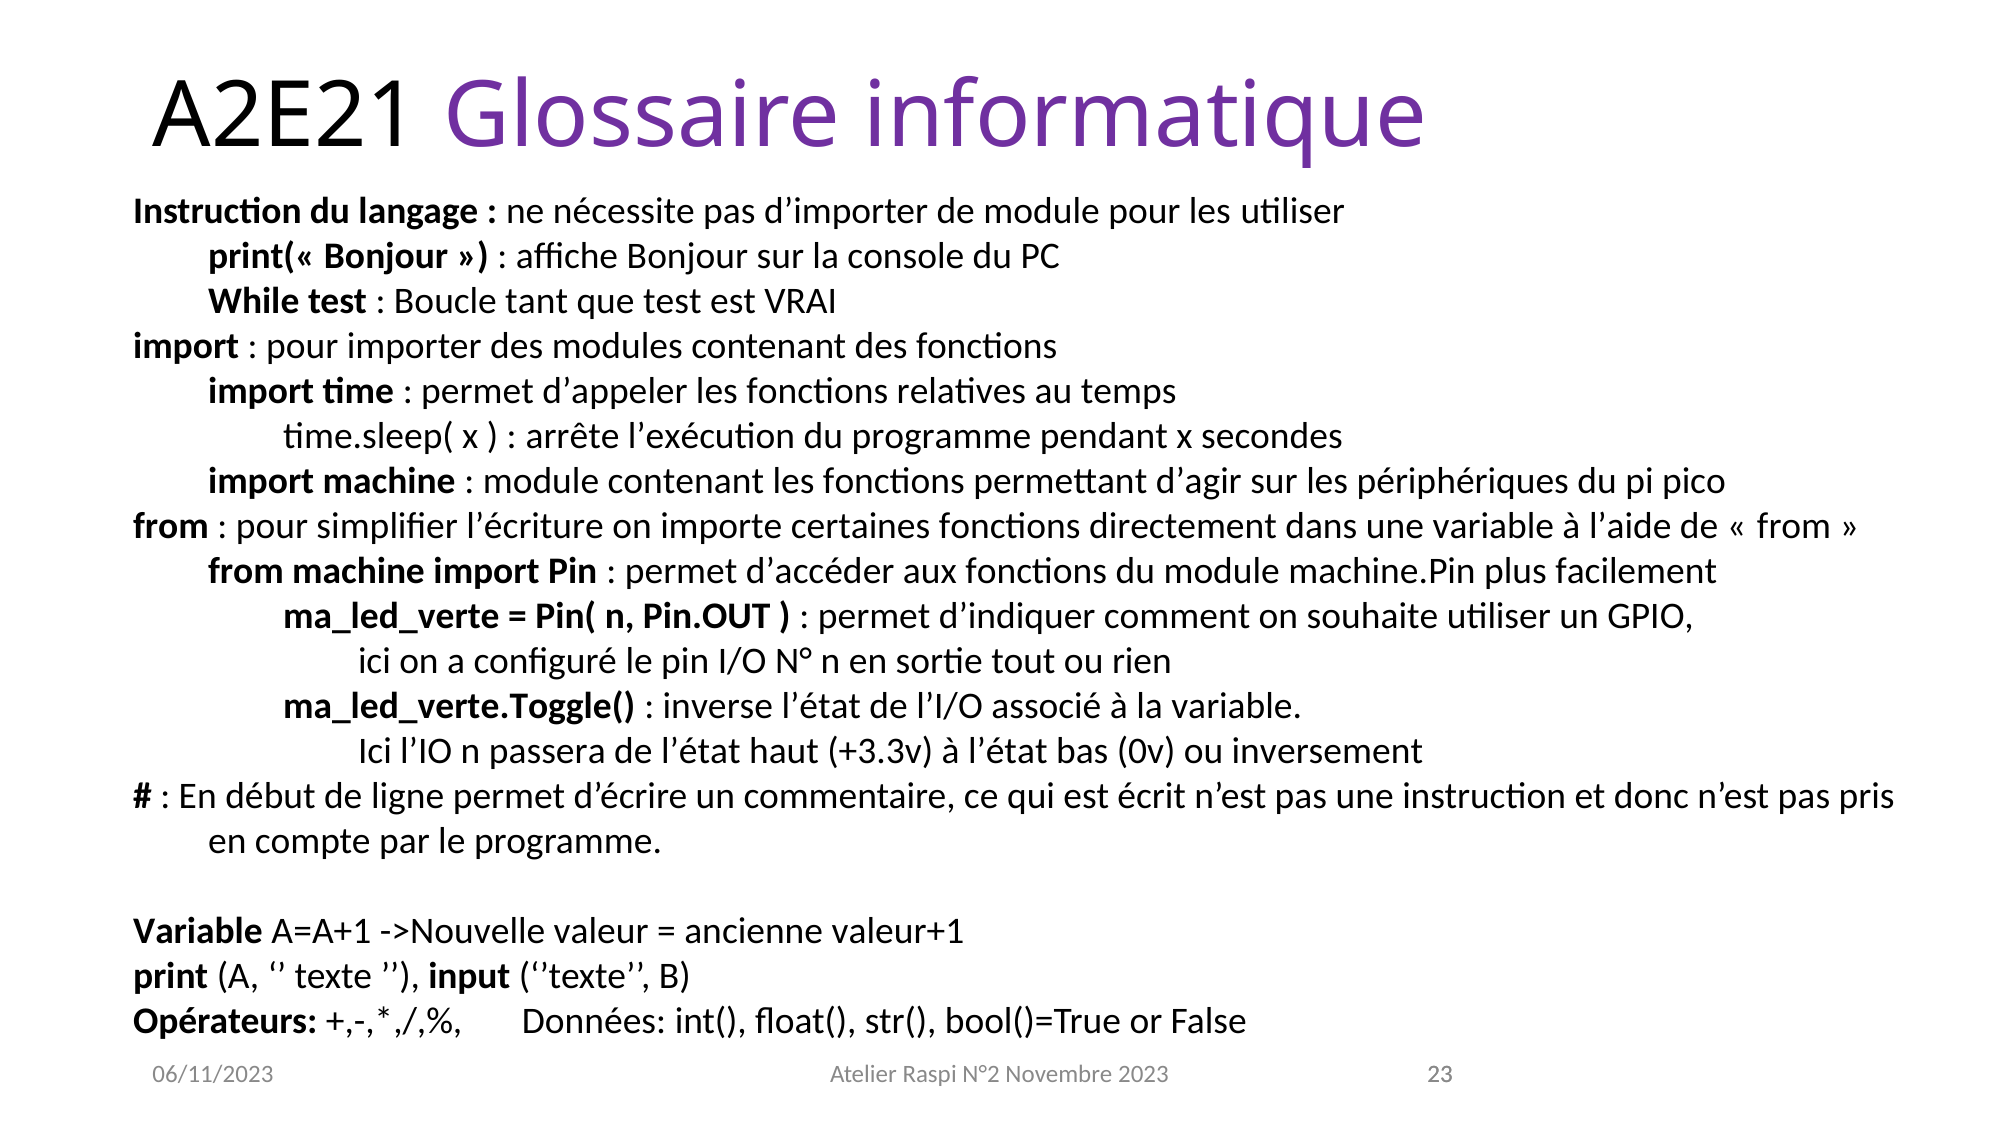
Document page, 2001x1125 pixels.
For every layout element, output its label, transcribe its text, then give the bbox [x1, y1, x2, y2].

text_box A2E21 Glossaire informatique [137, 59, 1863, 166]
text_box Atelier Raspi N°2 Novembre 2023 [662, 1042, 1338, 1103]
text_box Instruction du langage : ne nécessite pas d’importer de module pour les utiliser print(« Bonjour ») : affiche Bonjour sur la console du PC While test : Boucle tant que test est VRAI import : pour importer des modules contenant des fonctions import time : permet d’appeler les fonctions relatives au temps time.sleep( x ) : arrête l’exécution du programme pendant x secondes import machine : module contenant les fonctions permettant d’agir sur les périphériques du pi pico from : pour simplifier l’écriture on importe certaines fonctions directement dans une variable à l’aide de « from » from machine import Pin : permet d’accéder aux fonctions du module machine.Pin plus facilement ma_led_verte = Pin( n, Pin.OUT ) : permet d’indiquer comment on souhaite utiliser un GPIO, ici on a configuré le pin I/O N° n en sortie tout ou rien ma_led_verte.Toggle() : inverse l’état de l’I/O associé à la variable. Ici l’IO n passera de l’état haut (+3.3v) à l’état bas (0v) ou inversement # : En début de ligne permet d’écrire un commentaire, ce qui est écrit n’est pas une instruction et donc n’est pas pris en compte par le programme. Variable A=A+1 ->Nouvelle valeur = ancienne valeur+1 print (A, ‘’ texte ’’), input (‘’texte’’, B) Opérateurs: +,-,*,/,%, Données: int(), float(), str(), bool()=True or False [118, 178, 1925, 1125]
text_box 06/11/2023 [137, 1042, 588, 1103]
text_box [1412, 1042, 1863, 1103]
